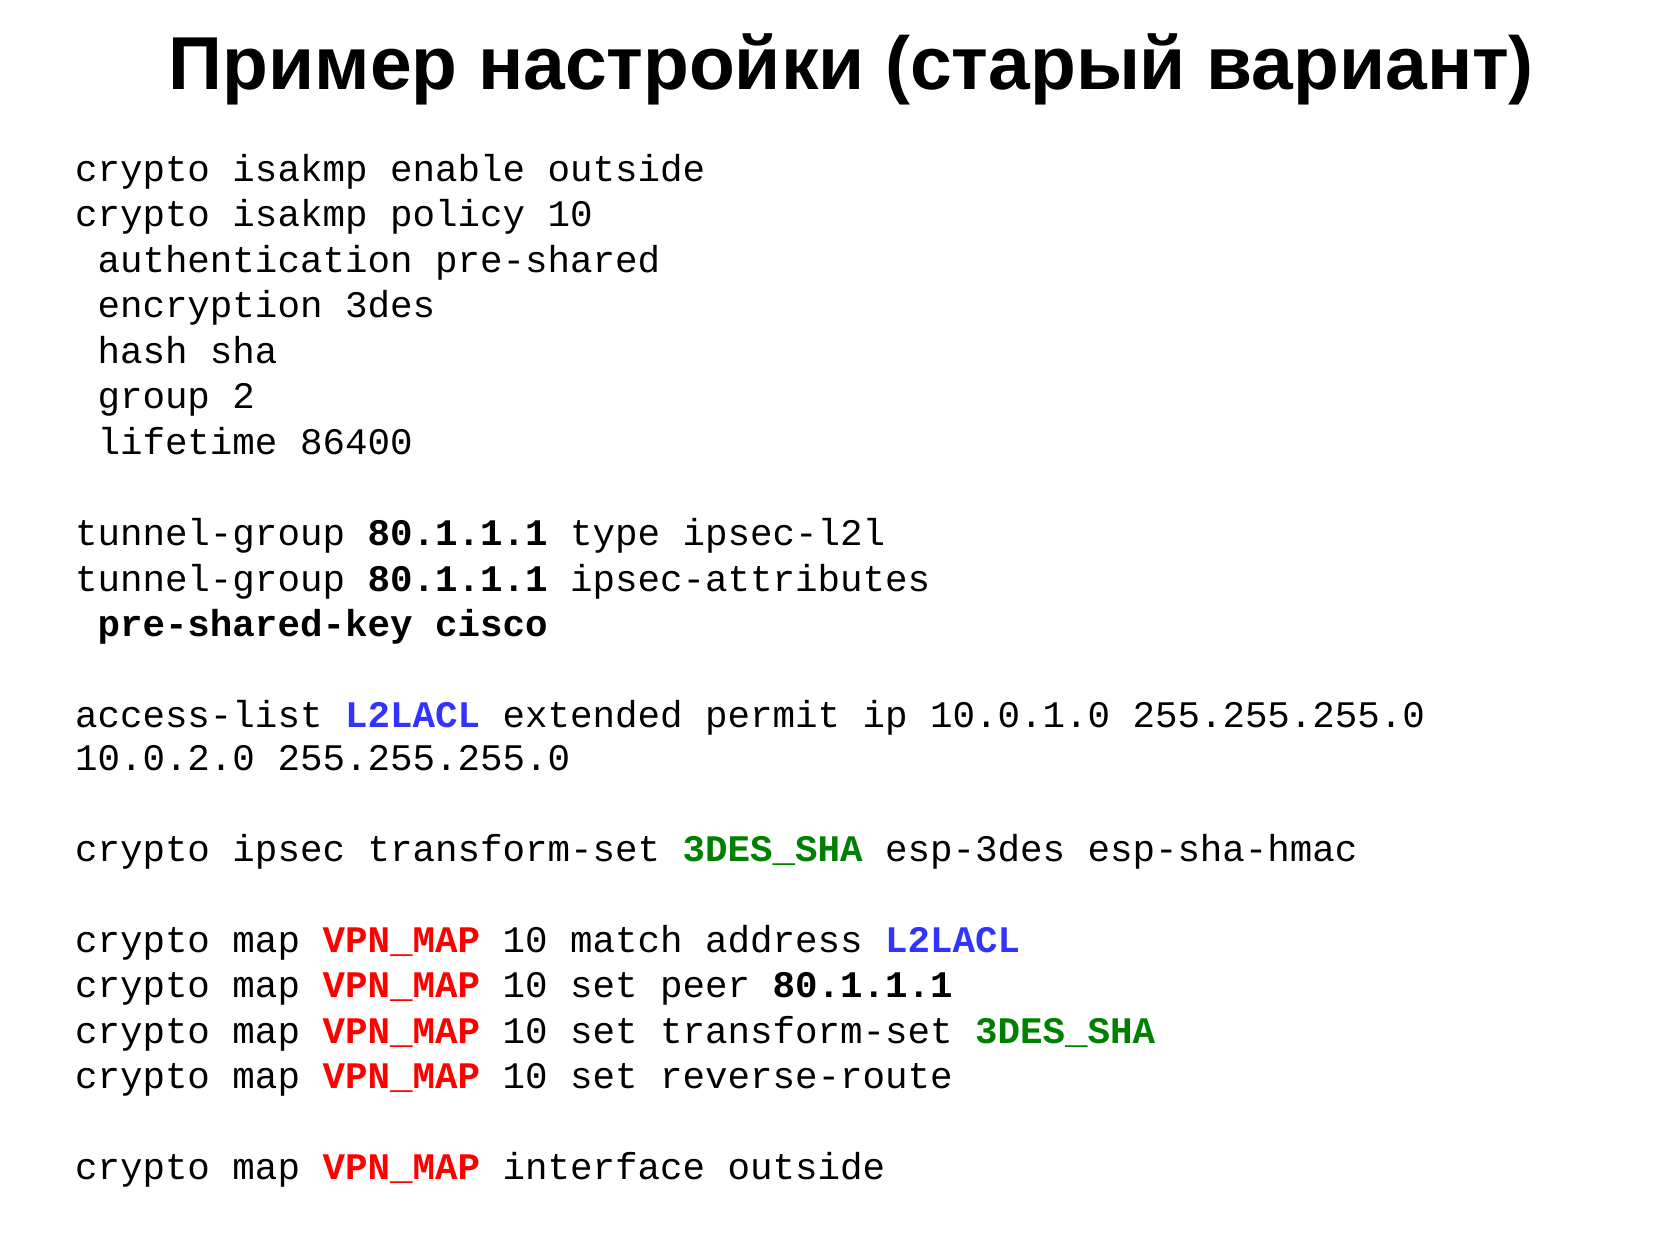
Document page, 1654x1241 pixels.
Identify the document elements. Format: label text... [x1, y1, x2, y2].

list crypto isakmp enable outside crypto isakmp policy 10 authentication pre-shared encryption 3des hash sha group 2 lifetime 86400 tunnel-group 80.1.1.1 type ipsec-l2l tunnel-group 80.1.1.1 ipsec-attributes pre-shared-key cisco access-list L2LACL extended permit ip 10.0.1.0 255.255.255.0 10.0.2.0 255.255.255.0 crypto ipsec transform-set 3DES_SHA esp-3des esp-sha-hmac crypto map VPN_MAP 10 match address L2LACL crypto map VPN_MAP 10 set peer 80.1.1.1 crypto map VPN_MAP 10 set transform-set 3DES_SHA crypto map VPN_MAP 10 set reverse-route crypto map VPN_MAP interface outside [75, 150, 1613, 1209]
text_box Пример настройки (старый вариант) [64, 37, 1613, 113]
